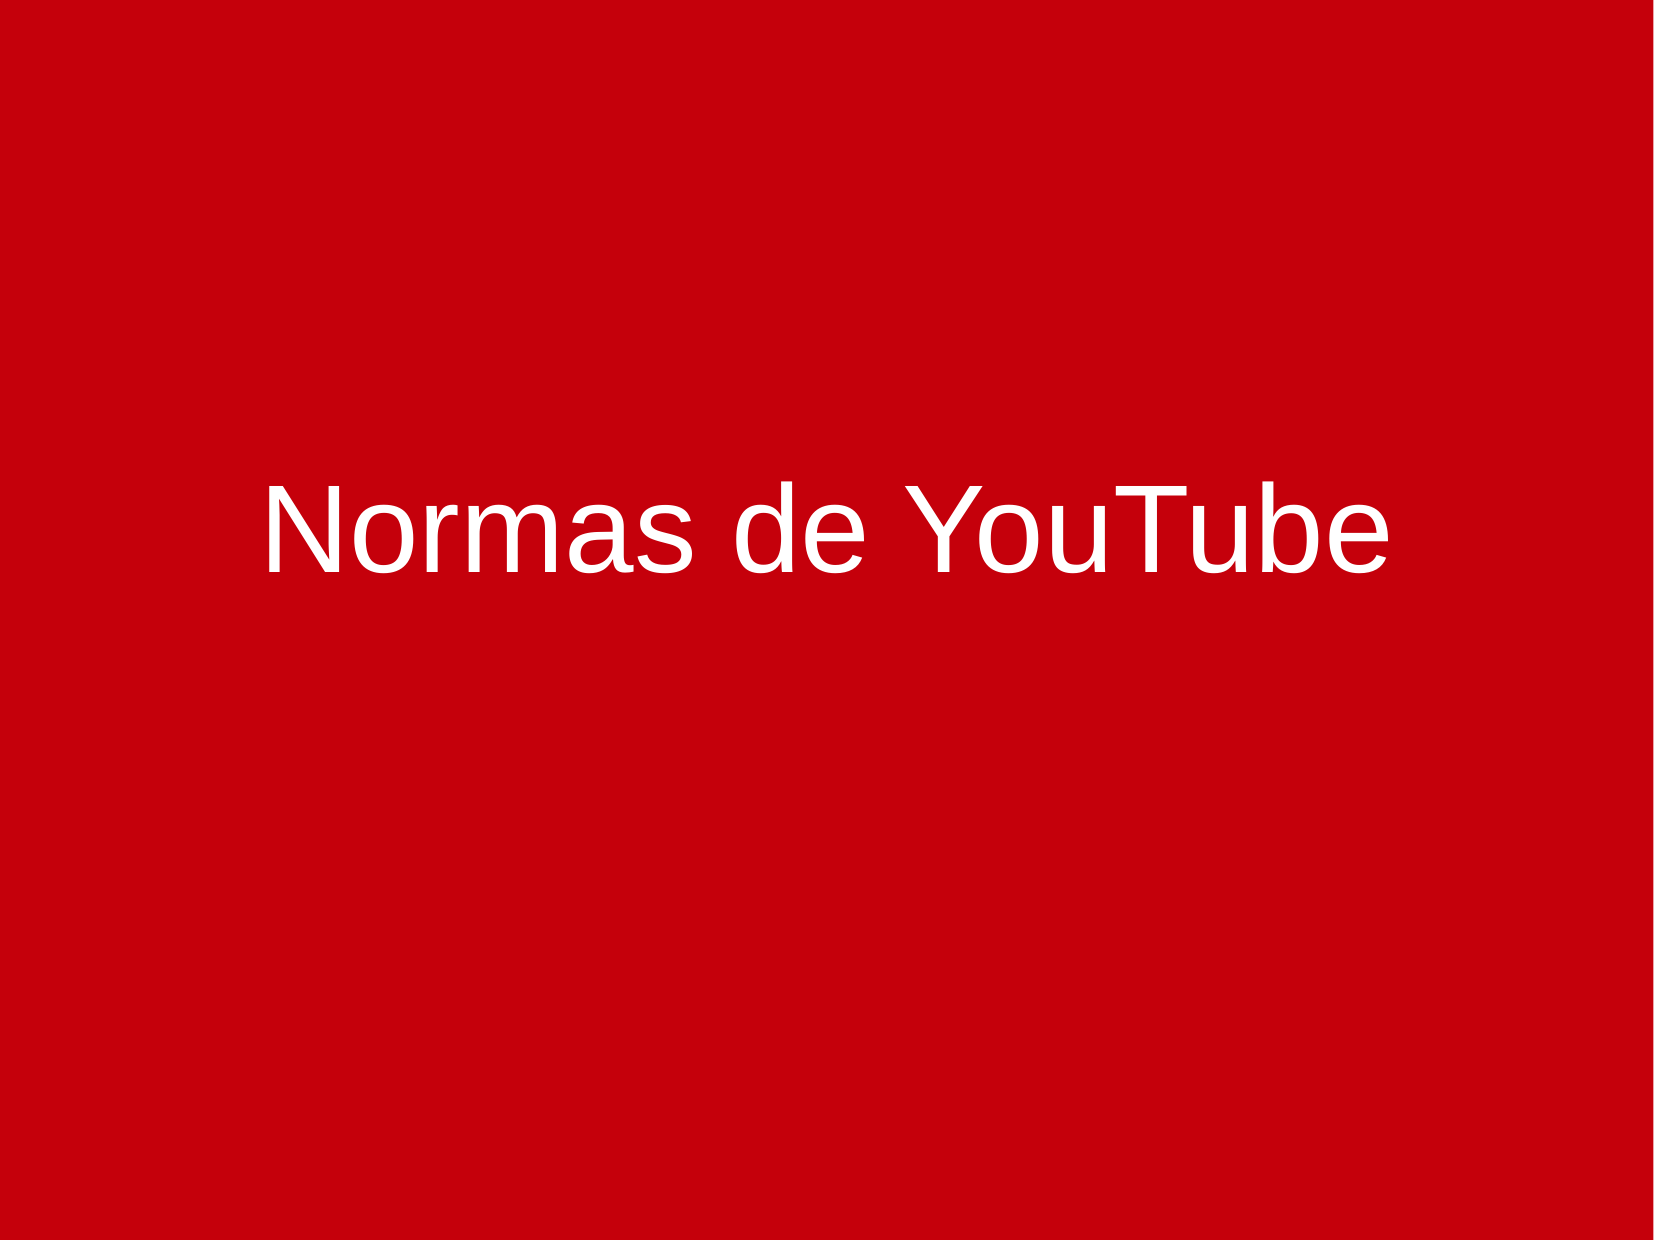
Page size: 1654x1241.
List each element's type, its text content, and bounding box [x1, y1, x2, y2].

subtitle Normas de YouTube [82, 49, 1571, 1010]
